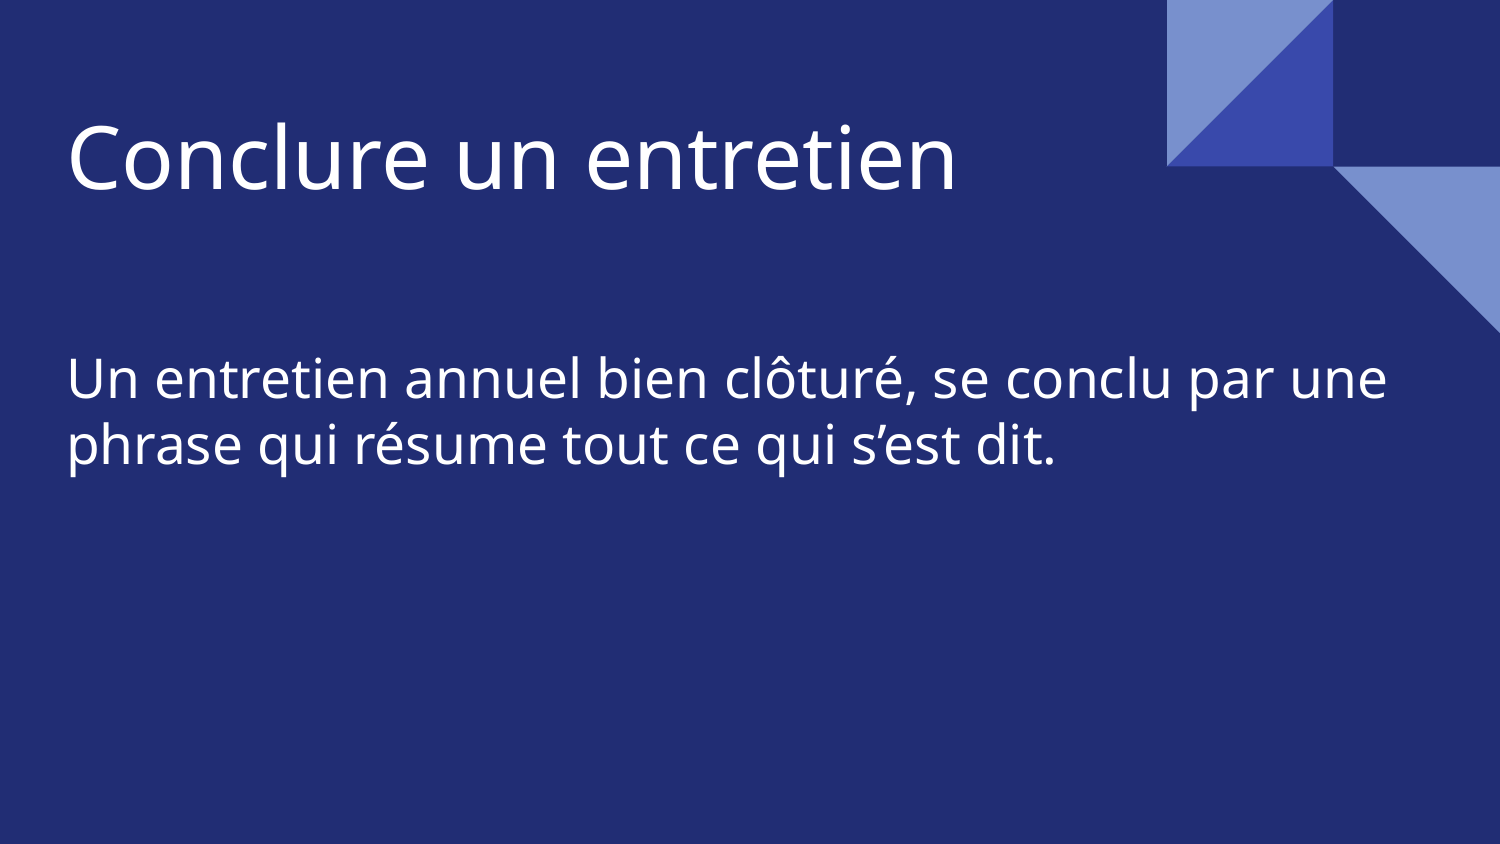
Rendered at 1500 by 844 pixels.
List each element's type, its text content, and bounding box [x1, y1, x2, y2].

subtitle Un entretien annuel bien clôturé, se conclu par une phrase qui résume tout ce qui s’est dit. [51, 328, 1449, 472]
title Conclure un entretien [51, 41, 1449, 230]
